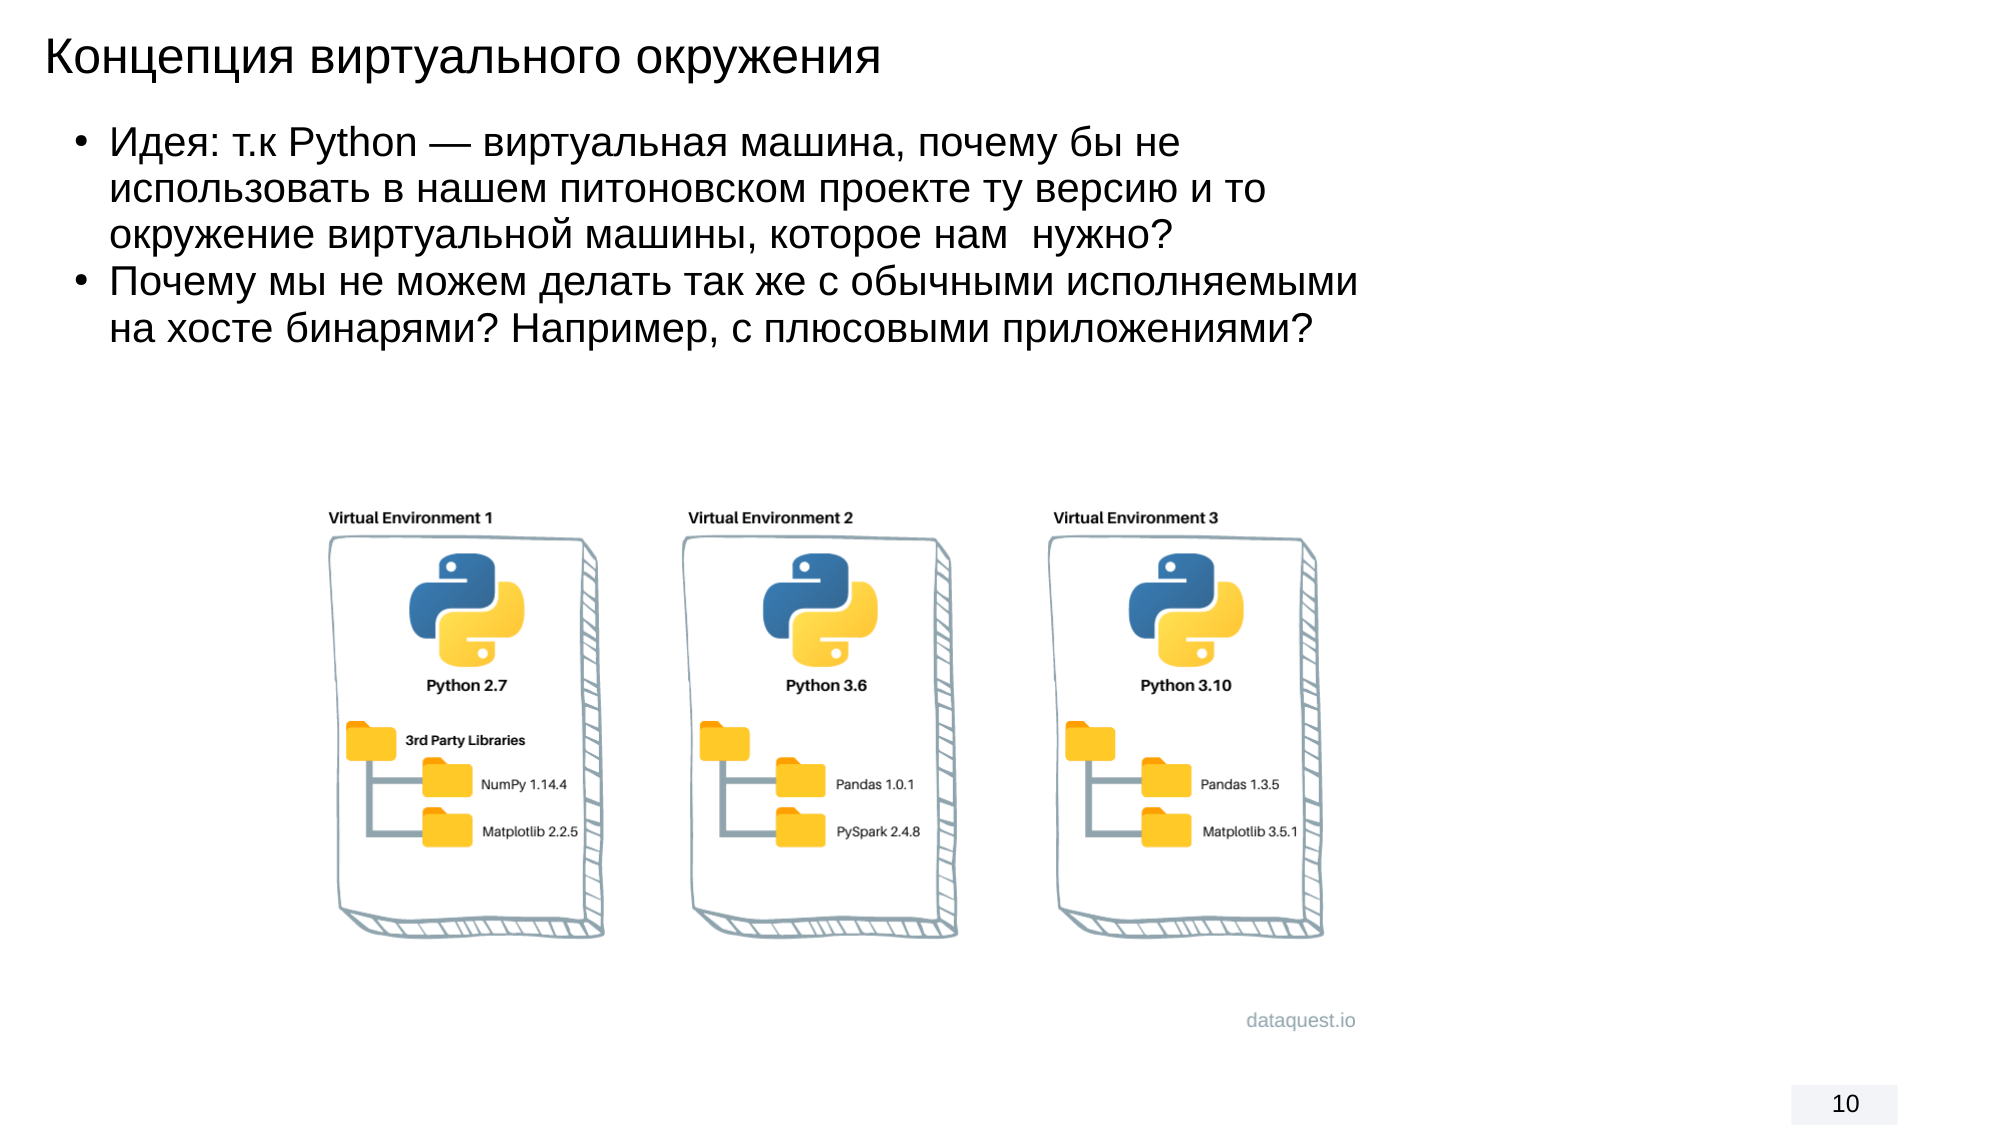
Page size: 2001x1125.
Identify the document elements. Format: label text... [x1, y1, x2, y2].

picture [265, 413, 1388, 1045]
text_box Концепция виртуального окружения [29, 21, 1595, 92]
text_box <number> [1817, 1082, 1961, 1125]
text_box Идея: т.к Python — виртуальная машина, почему бы не использовать в нашем питоновском проекте ту версию и то окружение виртуальной машины, которое нам нужно? Почему мы не можем делать так же с обычными исполняемыми на хосте бинарями? Например, с плюсовыми приложениями? [59, 110, 1388, 502]
